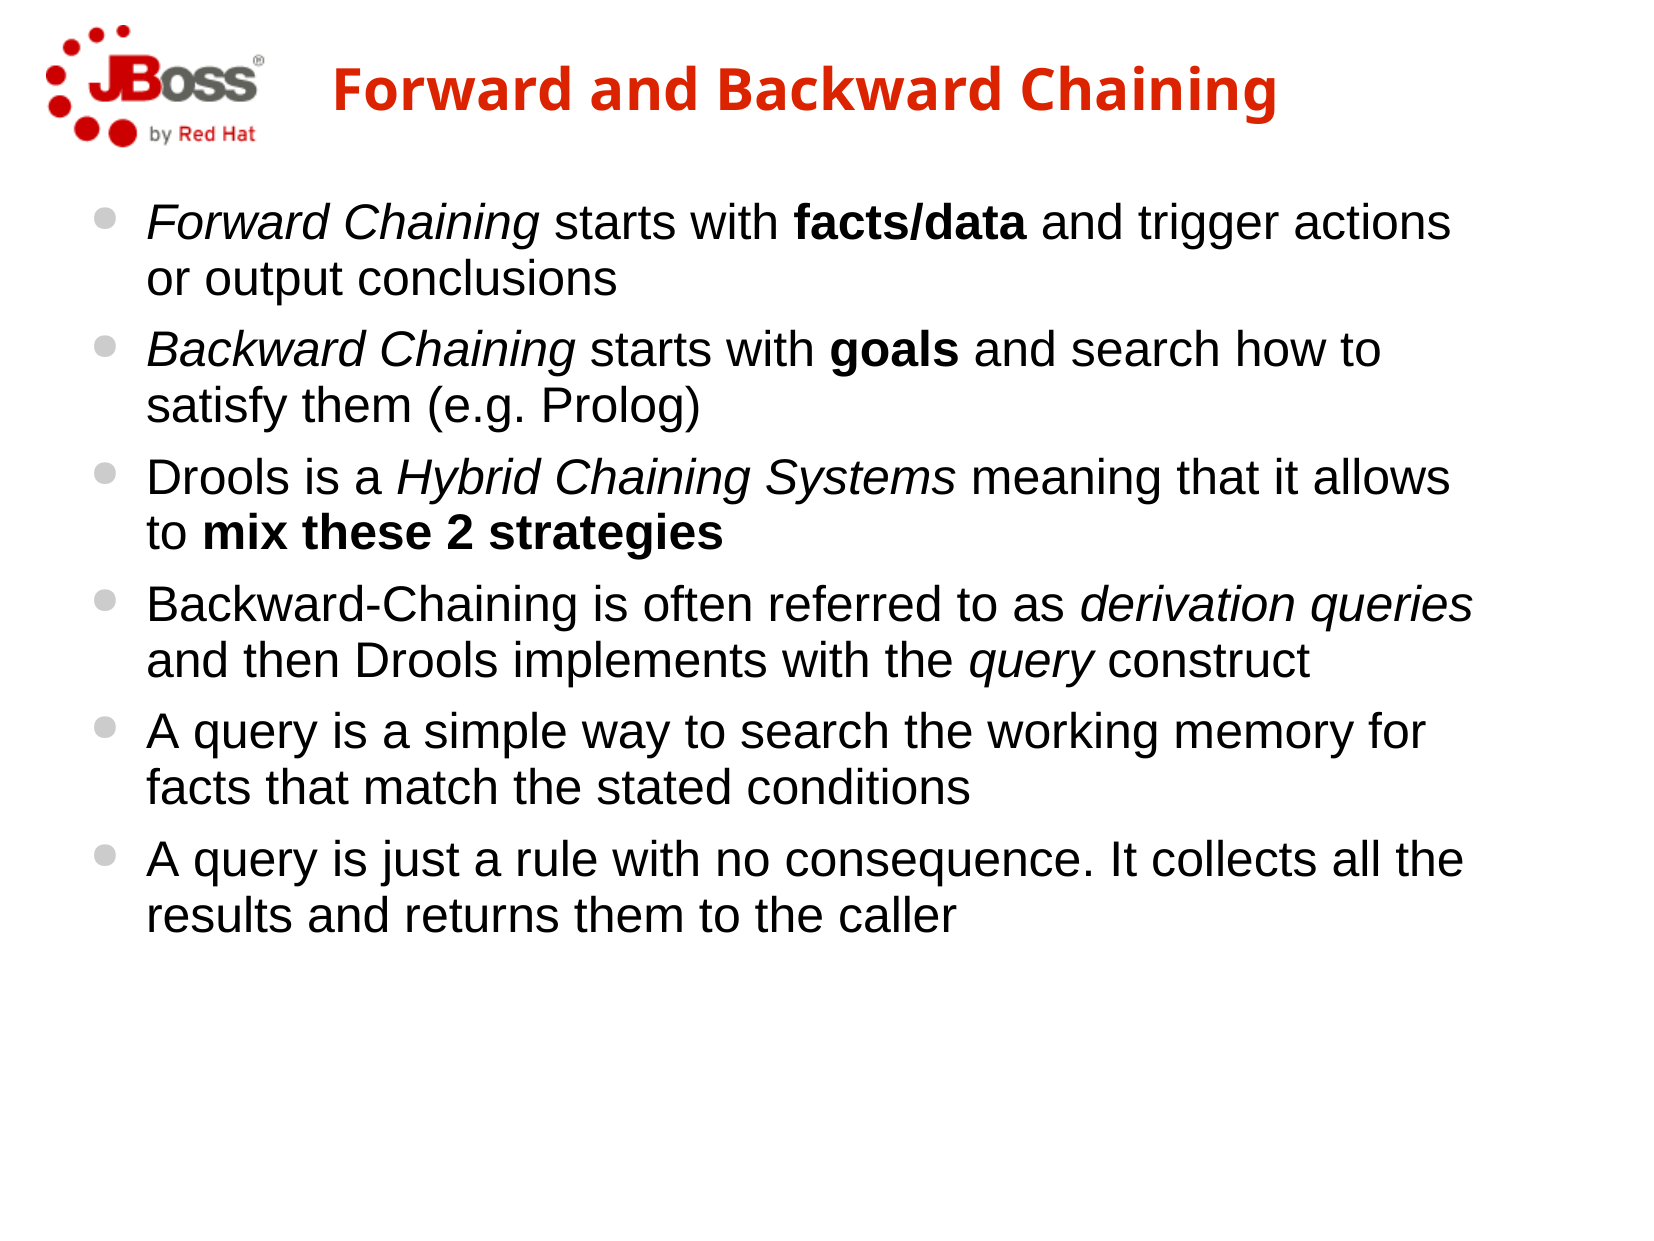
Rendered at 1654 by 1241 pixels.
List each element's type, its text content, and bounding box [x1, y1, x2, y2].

title Forward and Backward Chaining [331, 32, 1538, 151]
picture [46, 25, 266, 149]
list Forward Chaining starts with facts/data and trigger actions or output conclusions Backward Chaining starts with goals and search how to satisfy them (e.g. Prolog) Drools is a Hybrid Chaining Systems meaning that it allows to mix these 2 strategies Backward-Chaining is often referred to as derivation queries and then Drools implements with the query construct A query is a simple way to search the working memory for facts that match the stated conditions A query is just a rule with no consequence. It collects all the results and returns them to the caller [75, 187, 1498, 1126]
